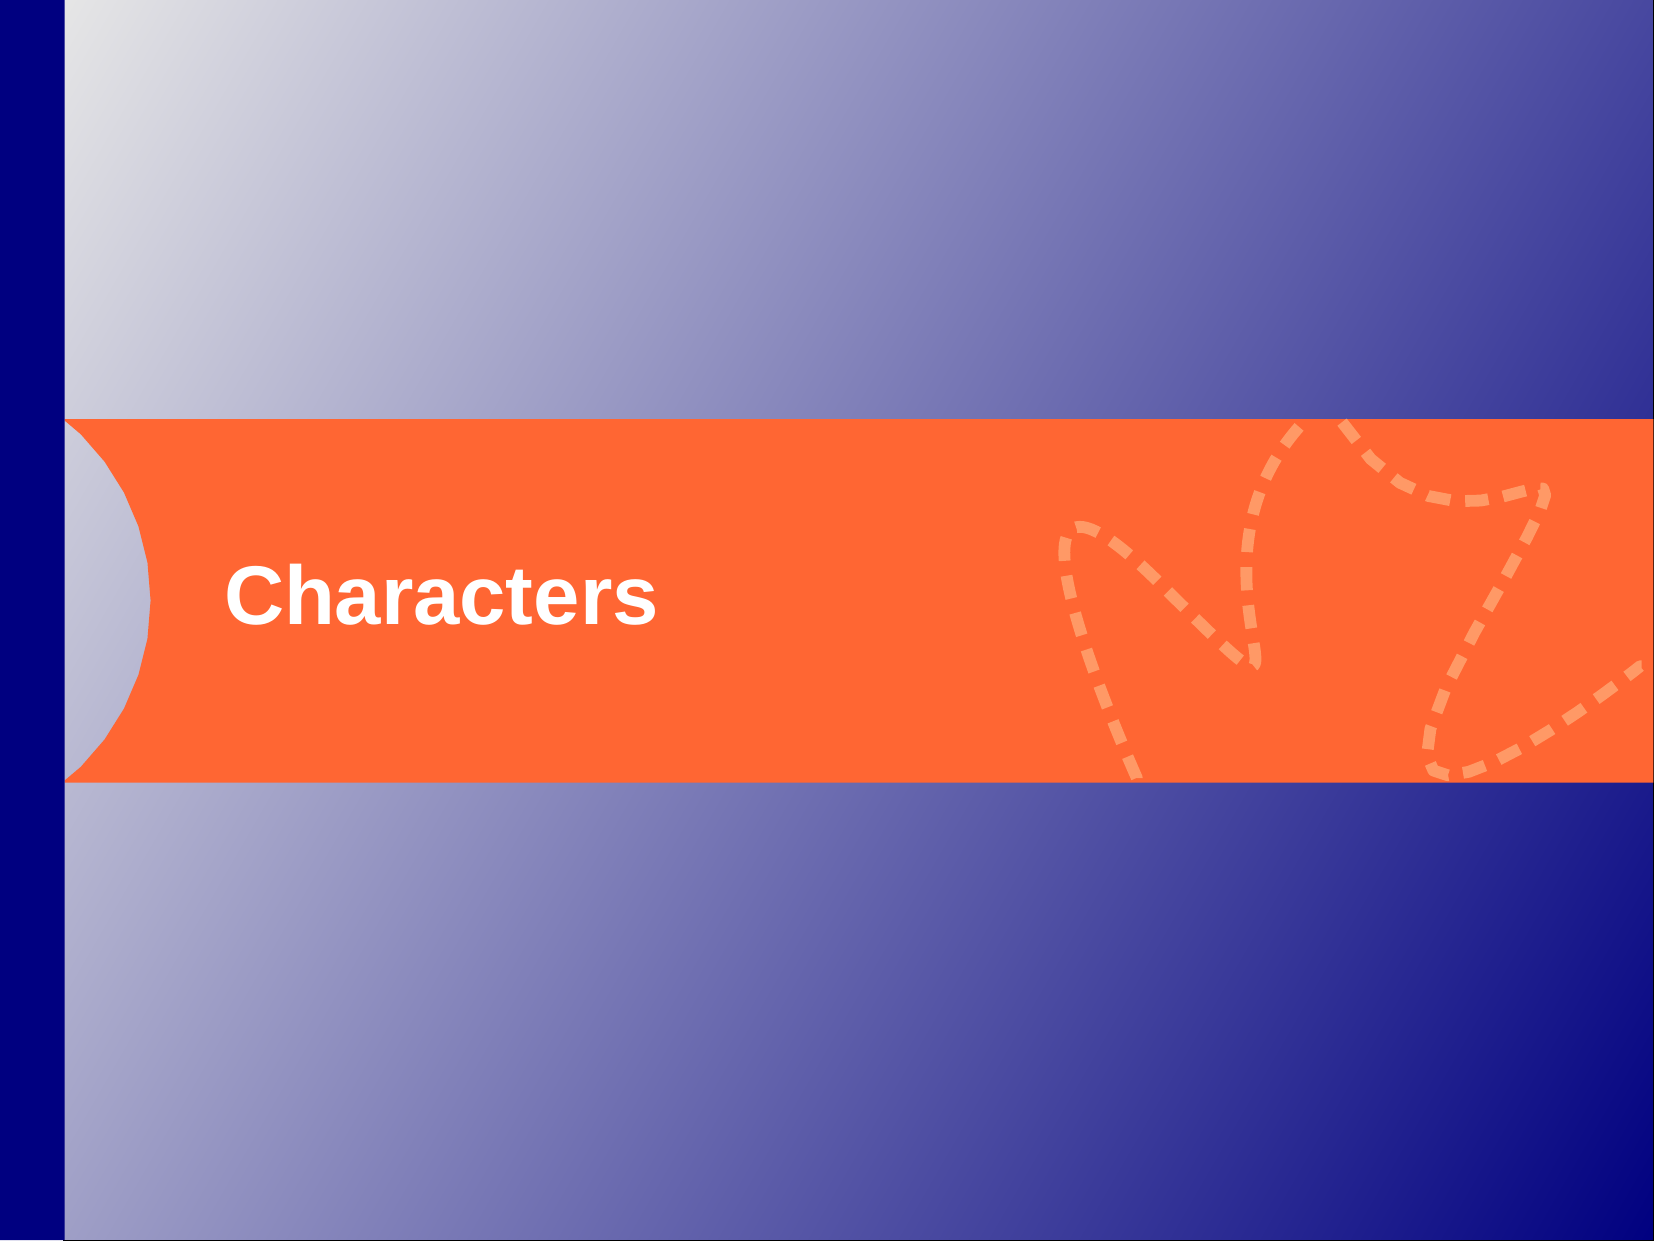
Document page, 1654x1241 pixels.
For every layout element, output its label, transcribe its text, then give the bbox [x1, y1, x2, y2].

title Characters [224, 497, 1093, 704]
